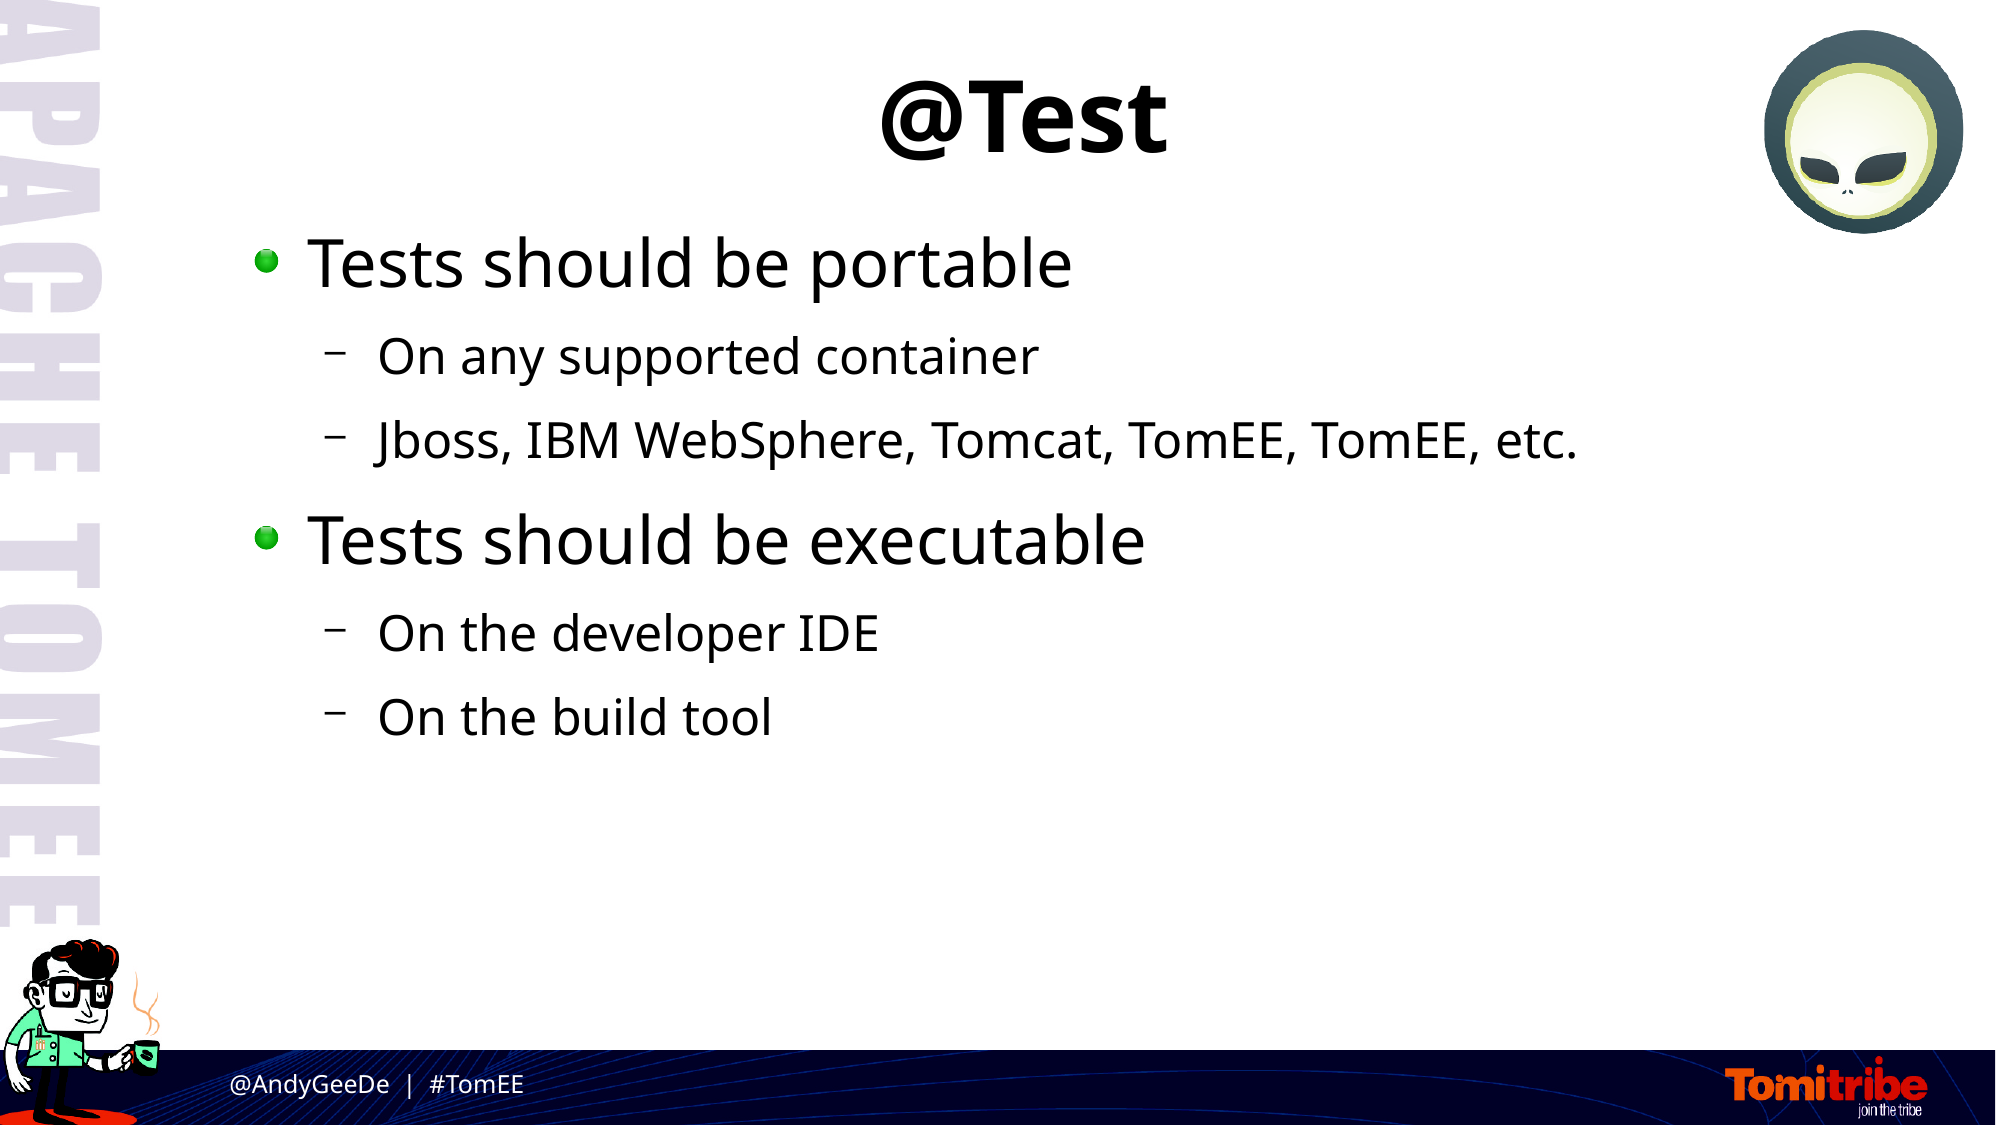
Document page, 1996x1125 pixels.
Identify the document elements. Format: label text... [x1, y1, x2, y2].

picture [0, 0, 1996, 1125]
title @Test [153, 45, 1742, 189]
text_box @AndyGeeDe | #TomEE [214, 1060, 879, 1106]
list Tests should be portable On any supported container Jboss, IBM WebSphere, Tomcat, TomEE, TomEE, etc. Tests should be executable On the developer IDE On the build tool [236, 220, 1855, 954]
